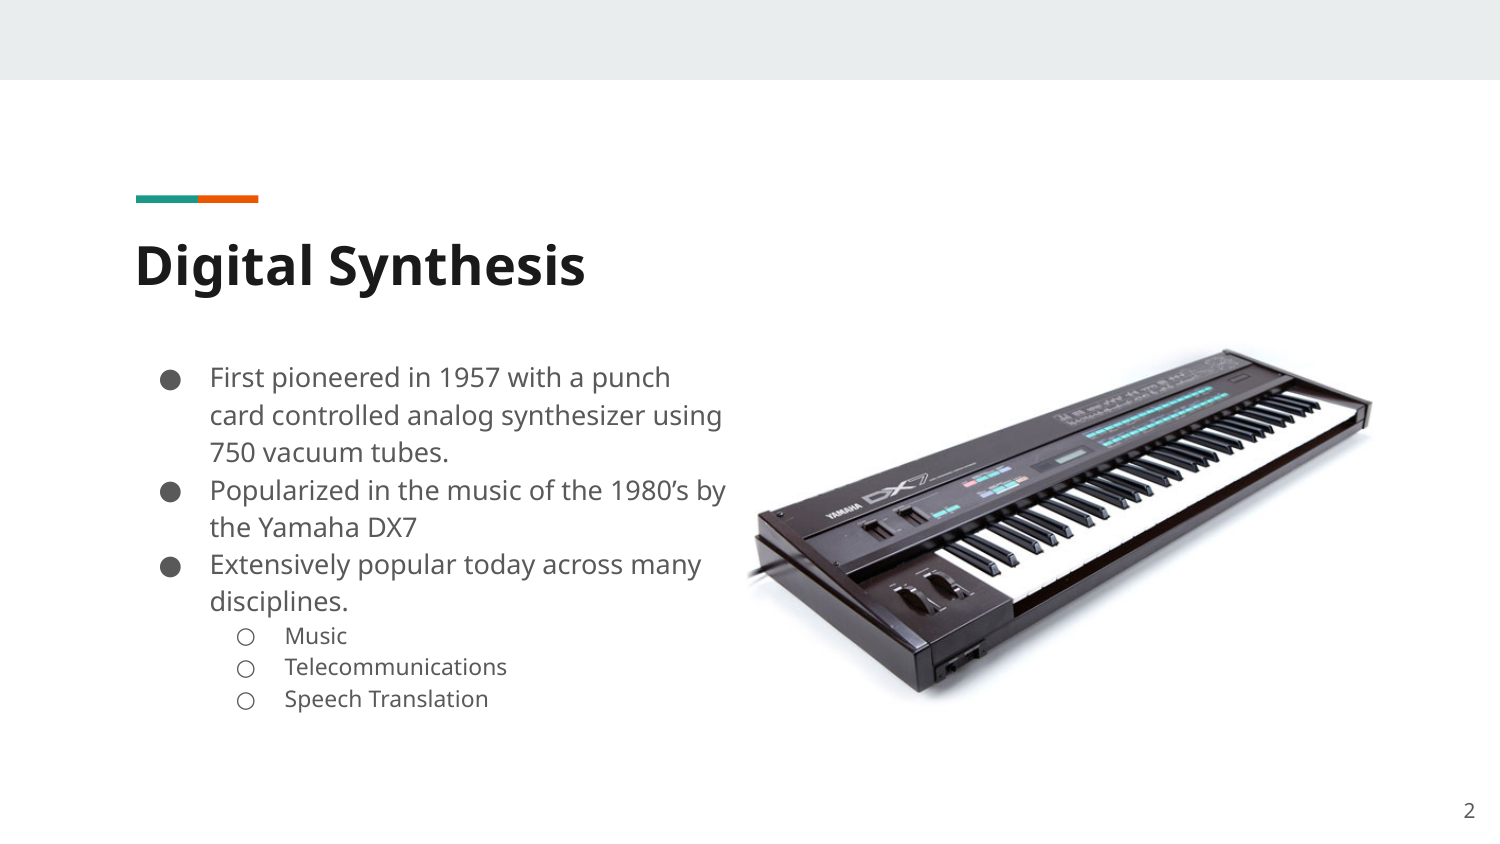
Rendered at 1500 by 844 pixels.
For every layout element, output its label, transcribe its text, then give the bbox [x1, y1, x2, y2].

title Digital Synthesis [119, 216, 1381, 305]
slide_number <number> [1400, 779, 1491, 844]
picture [746, 340, 1381, 712]
list First pioneered in 1957 with a punch card controlled analog synthesizer using 750 vacuum tubes. Popularized in the music of the 1980’s by the Yamaha DX7 Extensively popular today across many disciplines. Music Telecommunications Speech Translation [119, 341, 746, 712]
